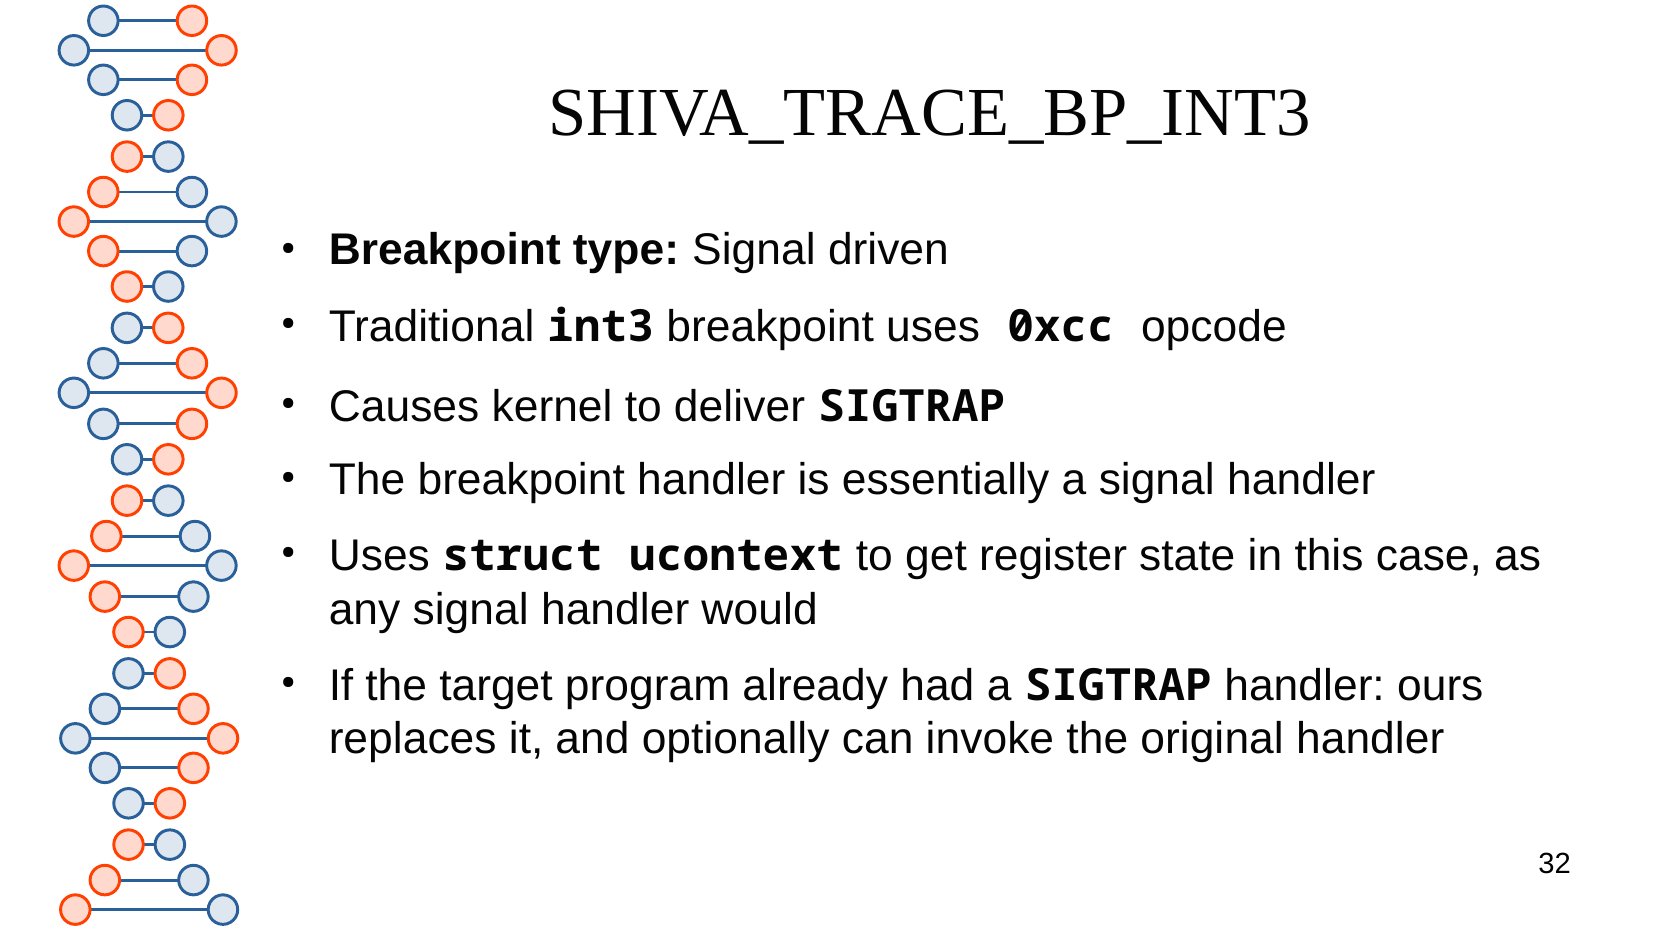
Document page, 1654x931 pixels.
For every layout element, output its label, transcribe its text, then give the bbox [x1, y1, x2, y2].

list Breakpoint type: Signal driven Traditional int3 breakpoint uses 0xcc opcode Causes kernel to deliver SIGTRAP The breakpoint handler is essentially a signal handler Uses struct ucontext to get register state in this case, as any signal handler would If the target program already had a SIGTRAP handler: ours replaces it, and optionally can invoke the original handler [265, 224, 1595, 764]
title SHIVA_TRACE_BP_INT3 [265, 35, 1595, 189]
